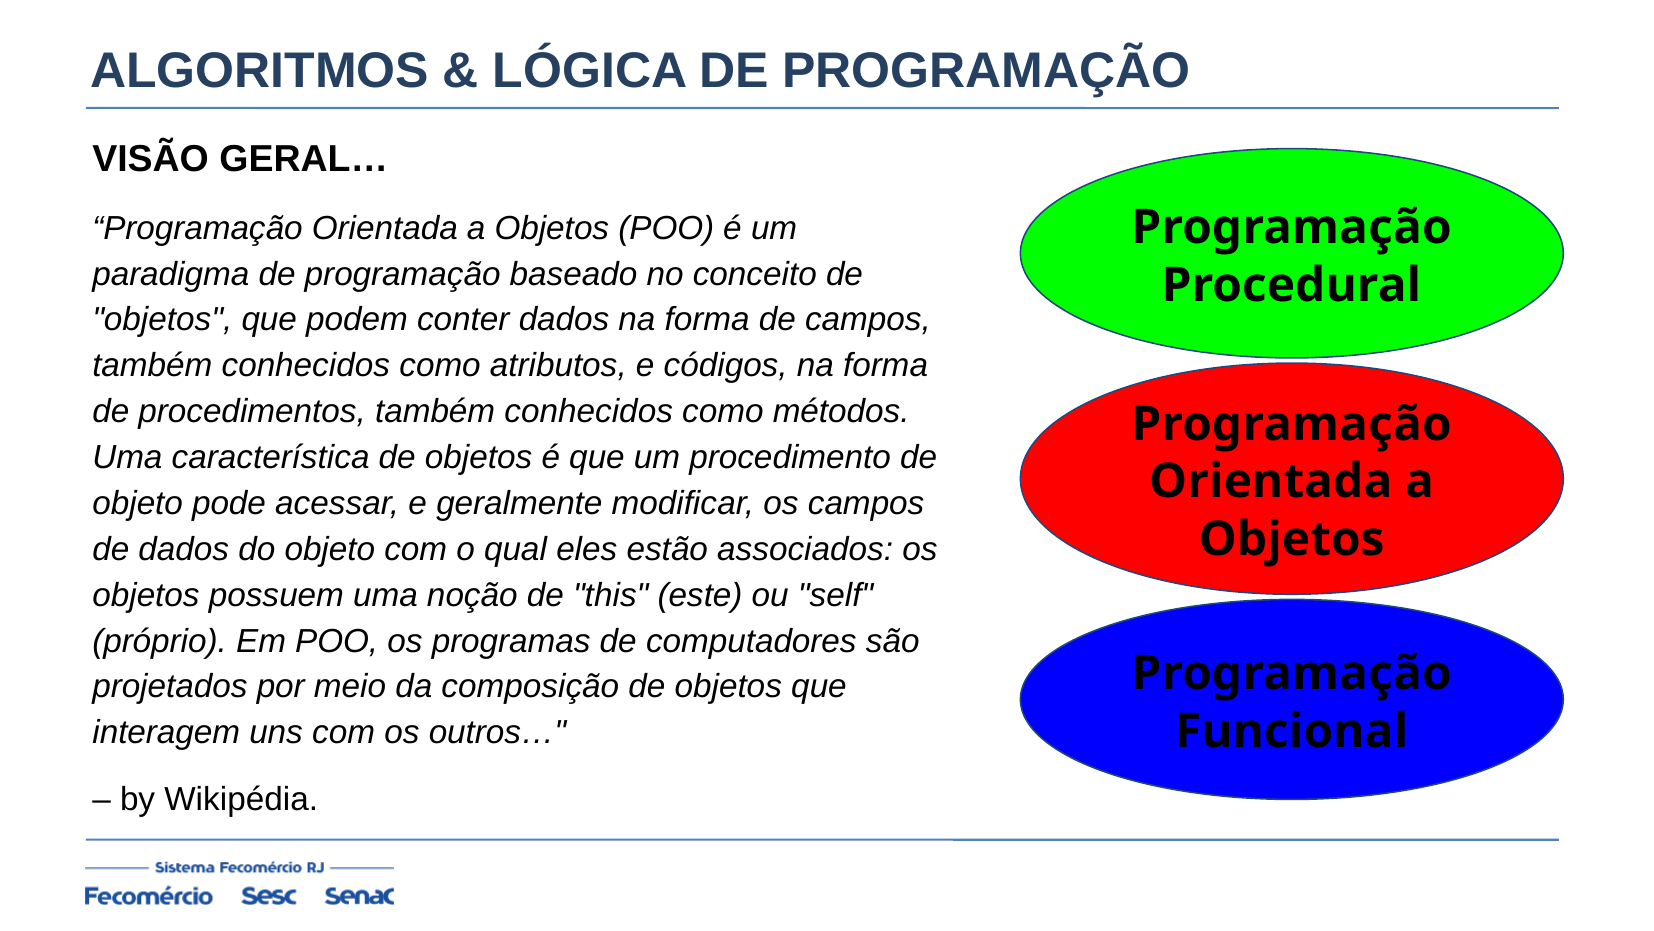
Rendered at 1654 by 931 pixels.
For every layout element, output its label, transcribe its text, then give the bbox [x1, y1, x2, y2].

text_box ALGORITMOS & LÓGICA DE PROGRAMAÇÃO [90, 32, 1564, 104]
text_box VISÃO GERAL… “Programação Orientada a Objetos (POO) é um paradigma de programação baseado no conceito de "objetos", que podem conter dados na forma de campos, também conhecidos como atributos, e códigos, na forma de procedimentos, também conhecidos como métodos. Uma característica de objetos é que um procedimento de objeto pode acessar, e geralmente modificar, os campos de dados do objeto com o qual eles estão associados: os objetos possuem uma noção de "this" (este) ou "self" (próprio). Em POO, os programas de computadores são projetados por meio da composição de objetos que interagem uns com os outros…" – by Wikipédia. [77, 112, 957, 836]
text_box Programação Funcional [1020, 599, 1564, 800]
picture [62, 845, 416, 921]
text_box Programação Orientada a Objetos [1020, 363, 1564, 595]
text_box Programação Procedural [1020, 148, 1564, 358]
